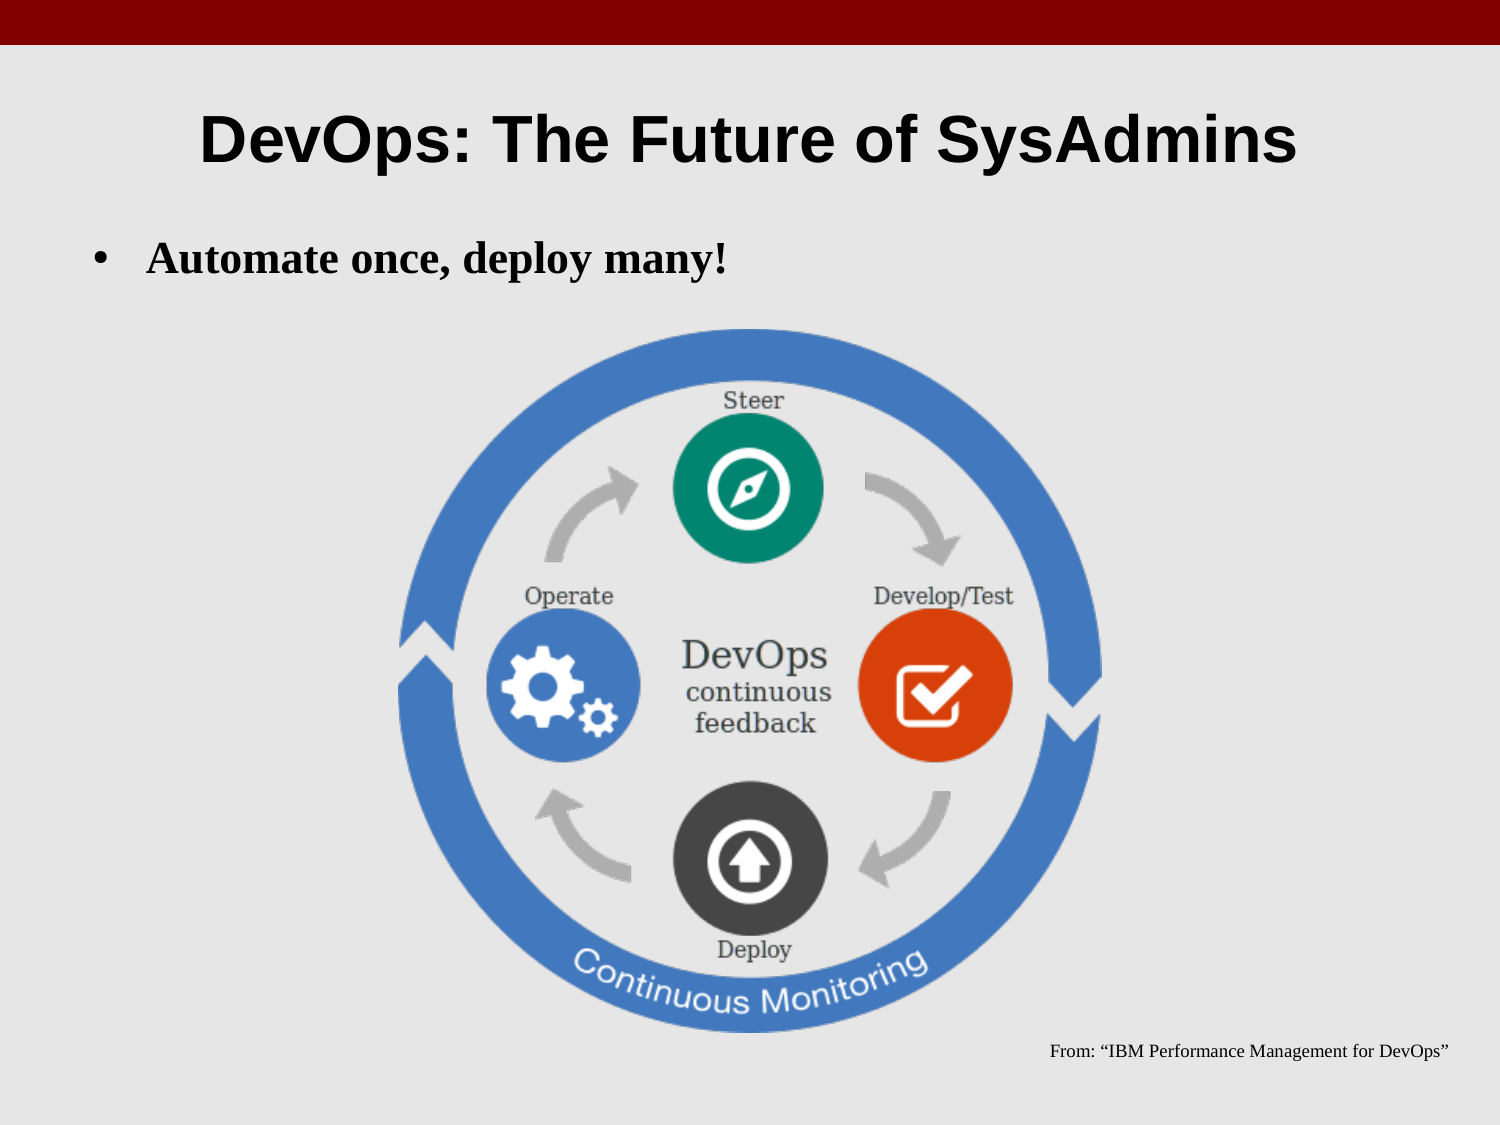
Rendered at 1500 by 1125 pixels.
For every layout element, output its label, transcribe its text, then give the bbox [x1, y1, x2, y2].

title DevOps: The Future of SysAdmins [75, 45, 1425, 233]
picture [398, 329, 1102, 1034]
list Automate once, deploy many! [75, 233, 1425, 1096]
text_box From: “IBM Performance Management for DevOps” [1035, 1033, 1471, 1077]
